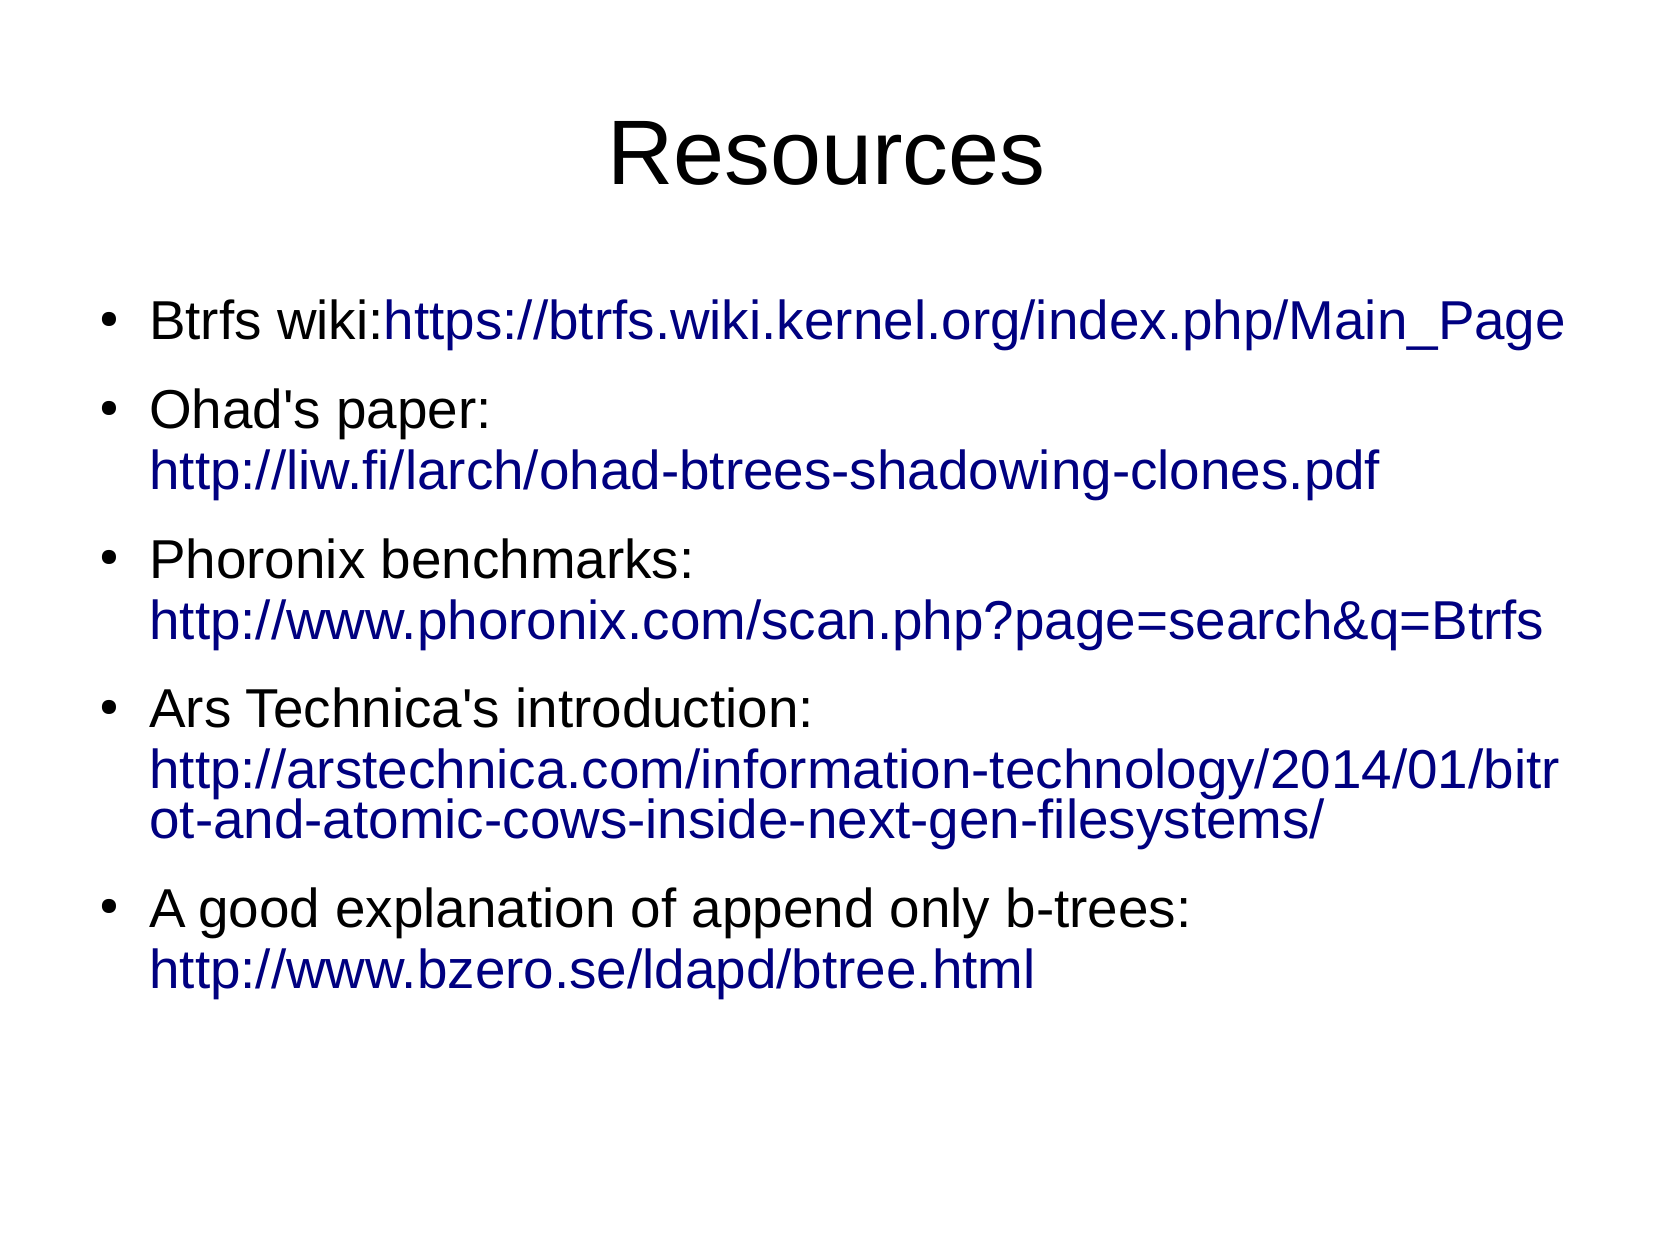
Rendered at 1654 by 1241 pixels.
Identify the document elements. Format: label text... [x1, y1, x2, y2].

title Resources [82, 49, 1571, 257]
list Btrfs wiki:https://btrfs.wiki.kernel.org/index.php/Main_Page Ohad's paper:http://liw.fi/larch/ohad-btrees-shadowing-clones.pdf Phoronix benchmarks:http://www.phoronix.com/scan.php?page=search&q=Btrfs Ars Technica's introduction: http://arstechnica.com/information-technology/2014/01/bitrot-and-atomic-cows-inside-next-gen-filesystems/ A good explanation of append only b-trees: http://www.bzero.se/ldapd/btree.html [82, 290, 1571, 1010]
